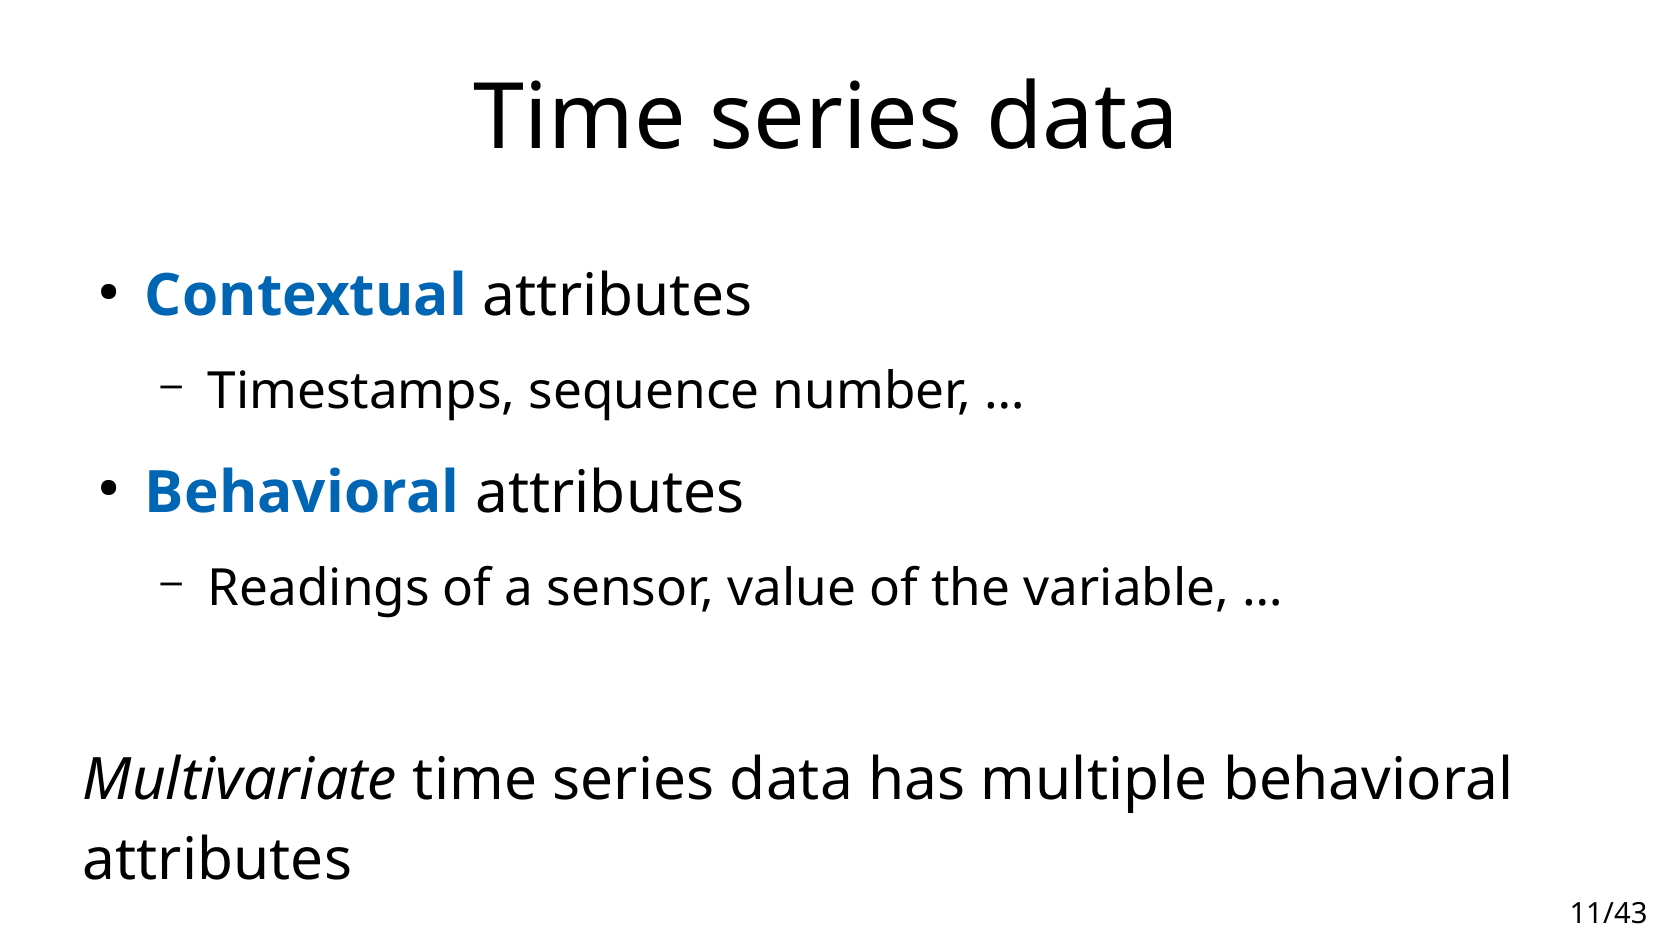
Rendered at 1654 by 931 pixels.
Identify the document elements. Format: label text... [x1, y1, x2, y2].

title Time series data [82, 1, 1571, 226]
list Contextual attributes Timestamps, sequence number, … Behavioral attributes Readings of a sensor, value of the variable, … Multivariate time series data has multiple behavioral attributes [82, 253, 1571, 901]
